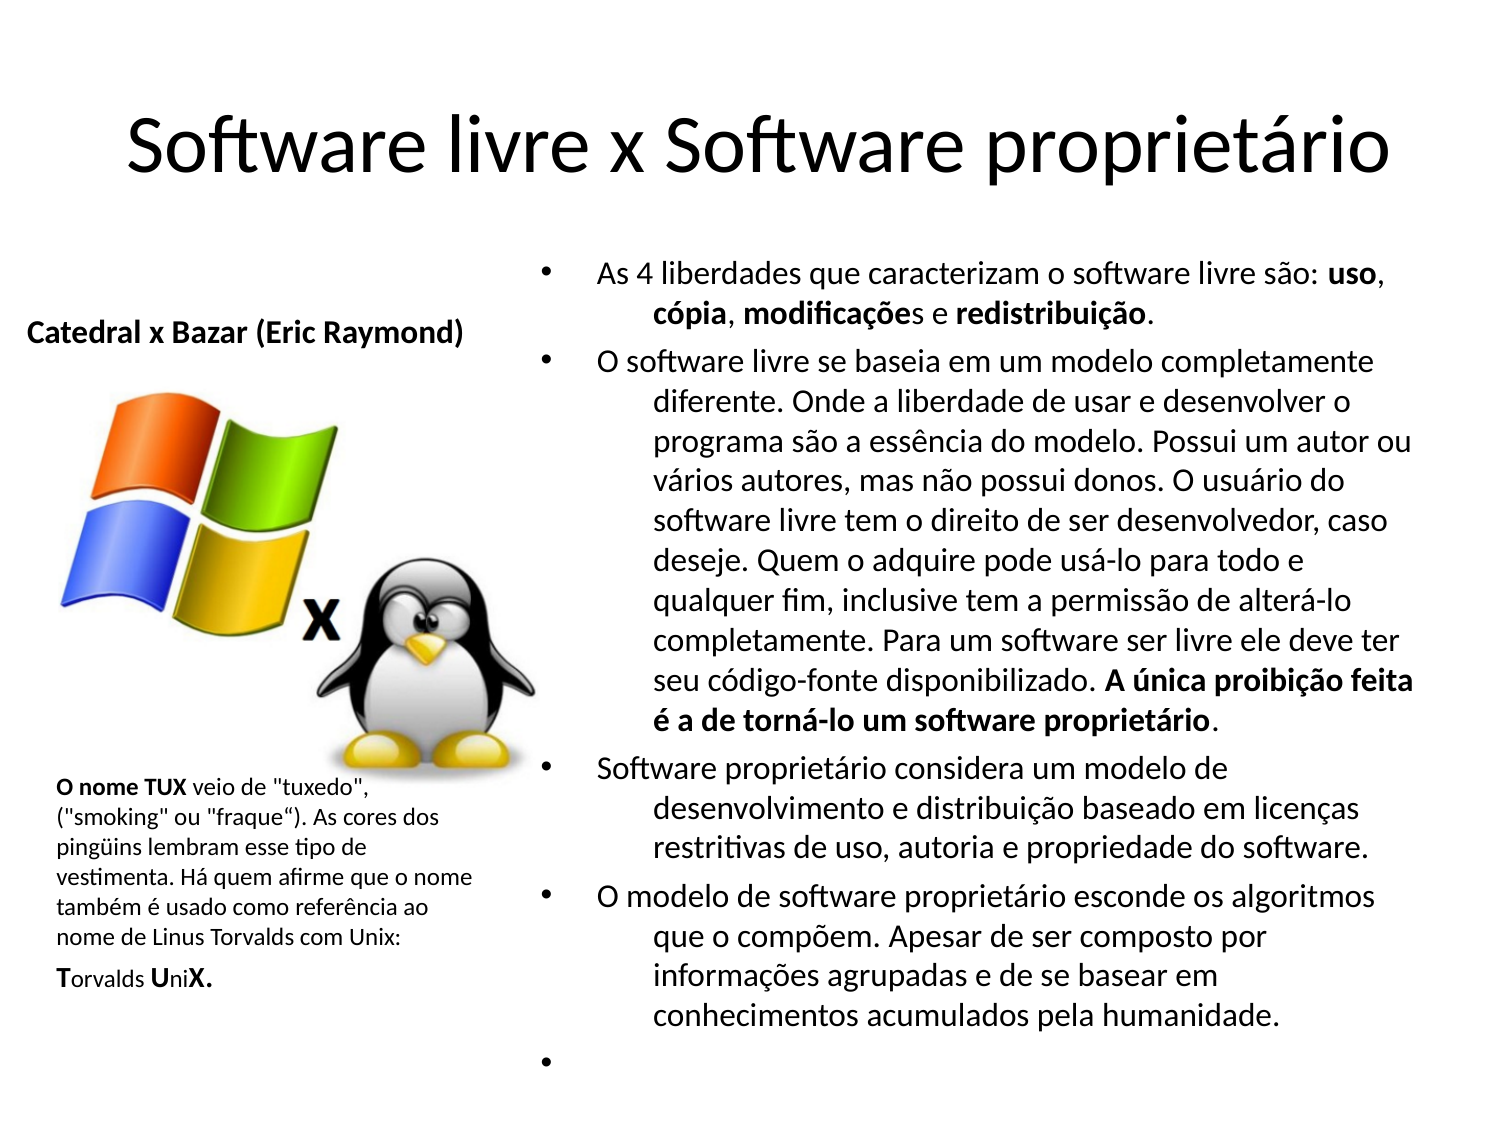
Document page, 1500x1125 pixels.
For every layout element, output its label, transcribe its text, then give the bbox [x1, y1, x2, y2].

text_box Catedral x Bazar (Eric Raymond) [12, 302, 608, 359]
title Software livre x Software proprietário [75, 45, 1426, 233]
text_box O nome TUX veio de "tuxedo", ("smoking" ou "fraque“). As cores dos pingüins lembram esse tipo de vestimenta. Há quem afirme que o nome também é usado como referência ao nome de Linus Torvalds com Unix: Torvalds UniX. [41, 763, 502, 1006]
list As 4 liberdades que caracterizam o software livre são: uso, cópia, modificações e redistribuição. O software livre se baseia em um modelo completamente diferente. Onde a liberdade de usar e desenvolver o programa são a essência do modelo. Possui um autor ou vários autores, mas não possui donos. O usuário do software livre tem o direito de ser desenvolvedor, caso deseje. Quem o adquire pode usá-lo para todo e qualquer fim, inclusive tem a permissão de alterá-lo completamente. Para um software ser livre ele deve ter seu código-fonte disponibilizado. A única proibição feita é a de torná-lo um software proprietário. Software proprietário considera um modelo de desenvolvimento e distribuição baseado em licenças restritivas de uso, autoria e propriedade do software. O modelo de software proprietário esconde os algoritmos que o compõem. Apesar de ser composto por informações agrupadas e de se basear em conhecimentos acumulados pela humanidade. [525, 243, 1447, 1060]
picture [58, 385, 540, 789]
